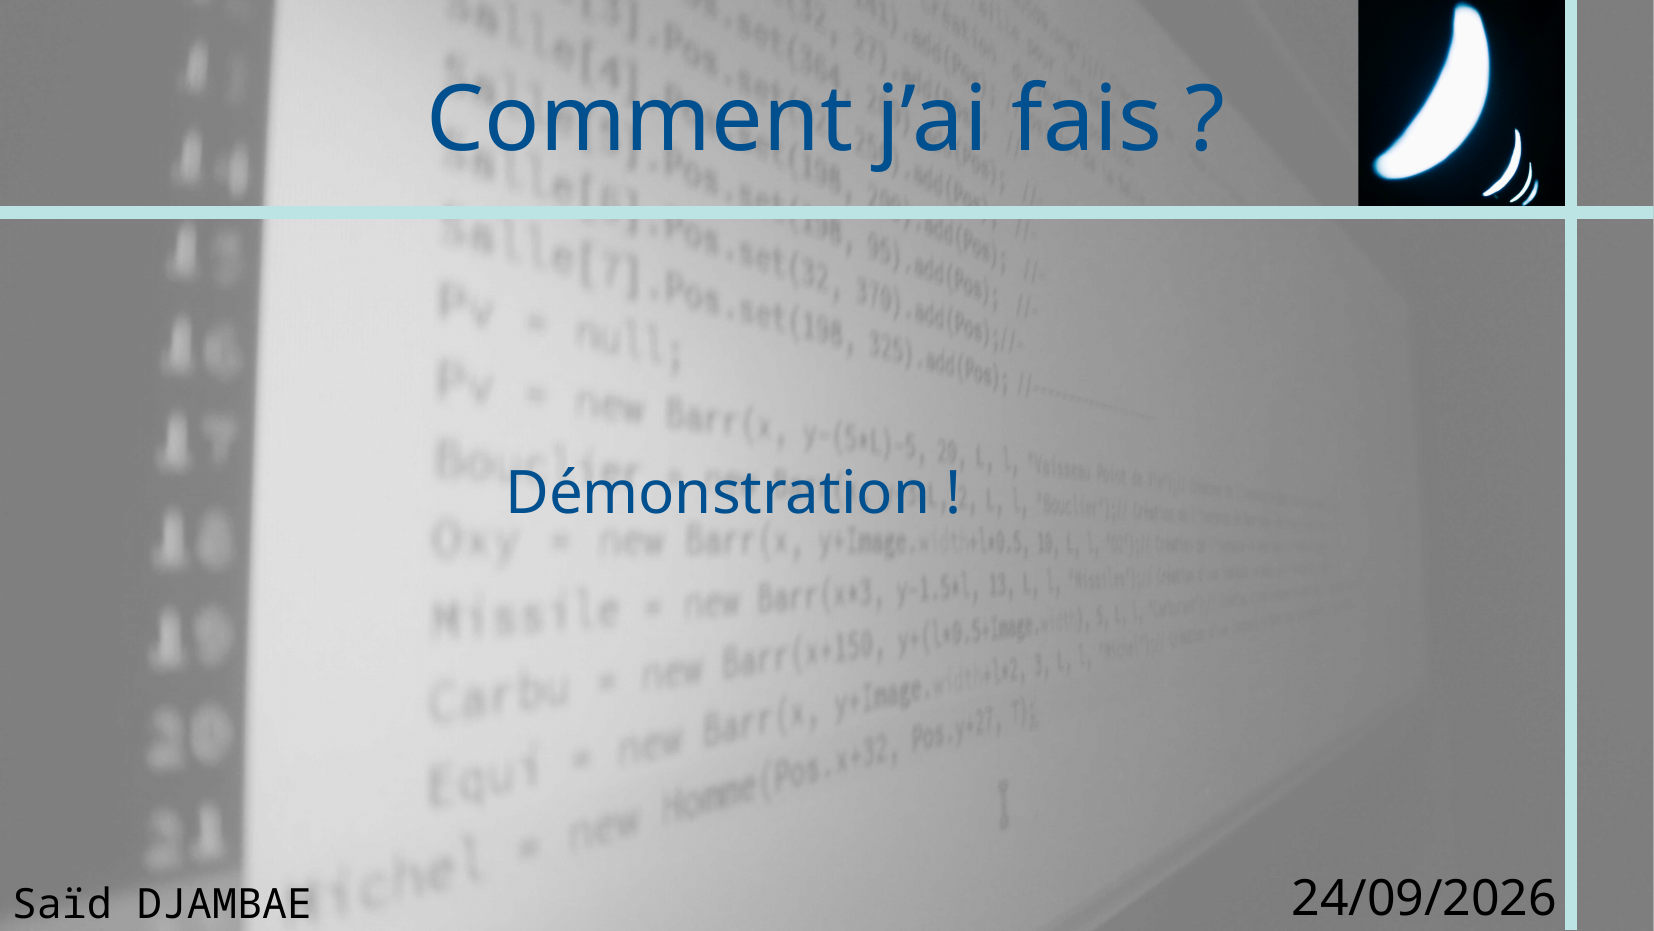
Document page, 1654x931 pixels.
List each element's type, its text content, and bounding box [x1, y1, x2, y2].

list Démonstration ! [448, 448, 1123, 532]
title Comment j’ai fais ? [82, 37, 1571, 193]
picture [0, 0, 1565, 206]
picture [1577, 0, 1654, 206]
picture [0, 219, 1654, 931]
